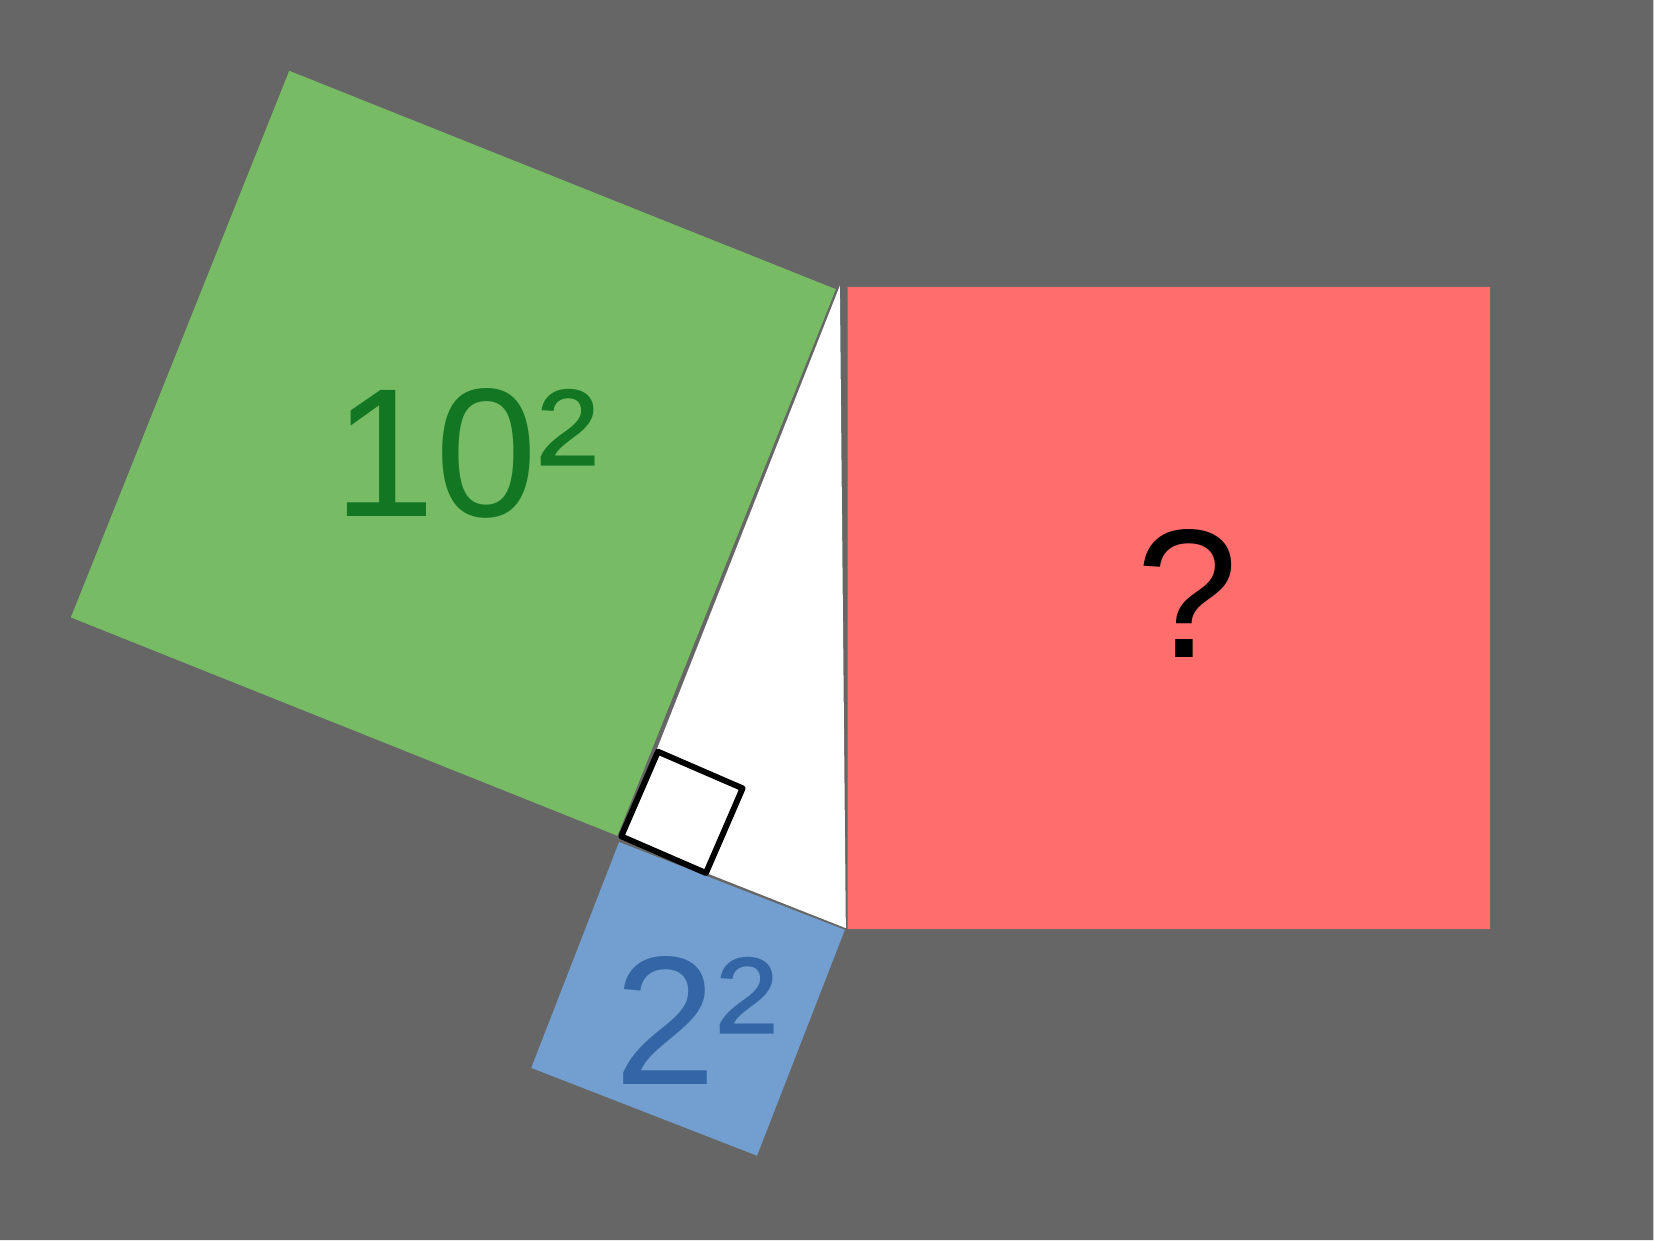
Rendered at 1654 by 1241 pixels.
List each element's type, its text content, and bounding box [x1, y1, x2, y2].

text_box ? [1122, 484, 1385, 790]
text_box 2² [599, 910, 863, 1217]
text_box [0, 0, 1654, 1241]
text_box 10² [318, 343, 626, 768]
